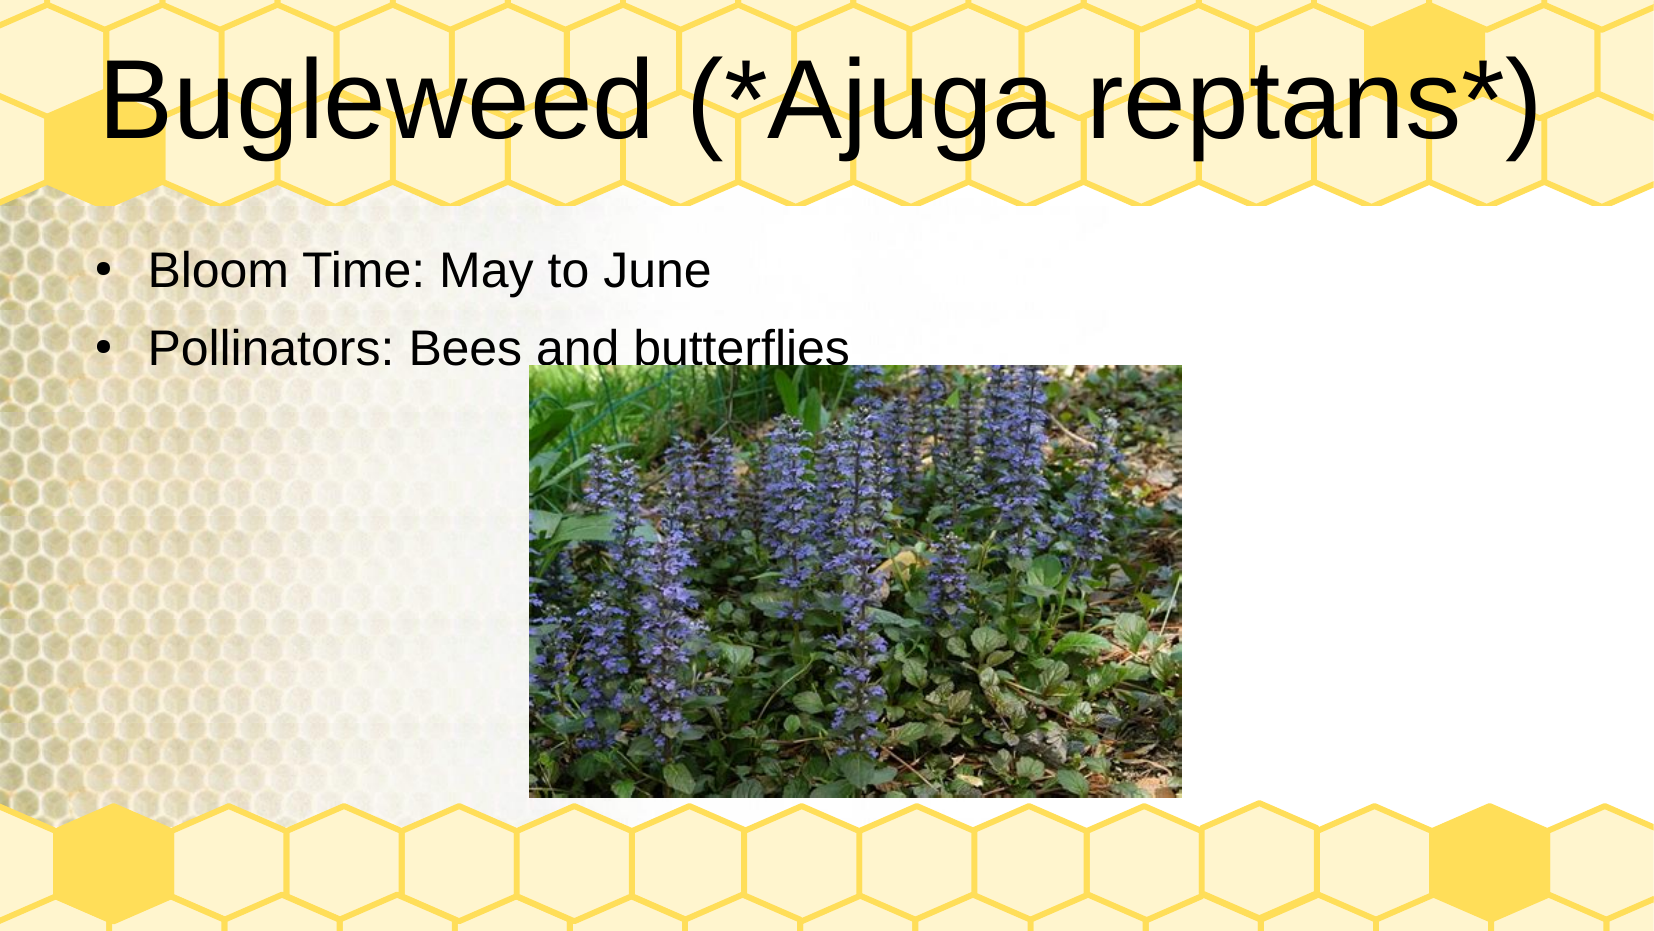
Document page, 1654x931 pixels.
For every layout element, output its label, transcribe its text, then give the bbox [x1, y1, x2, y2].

list Bloom Time: May to June Pollinators: Bees and butterflies [76, 242, 1565, 384]
picture [0, 186, 1654, 827]
title Bugleweed (*Ajuga reptans*) [76, 0, 1565, 200]
